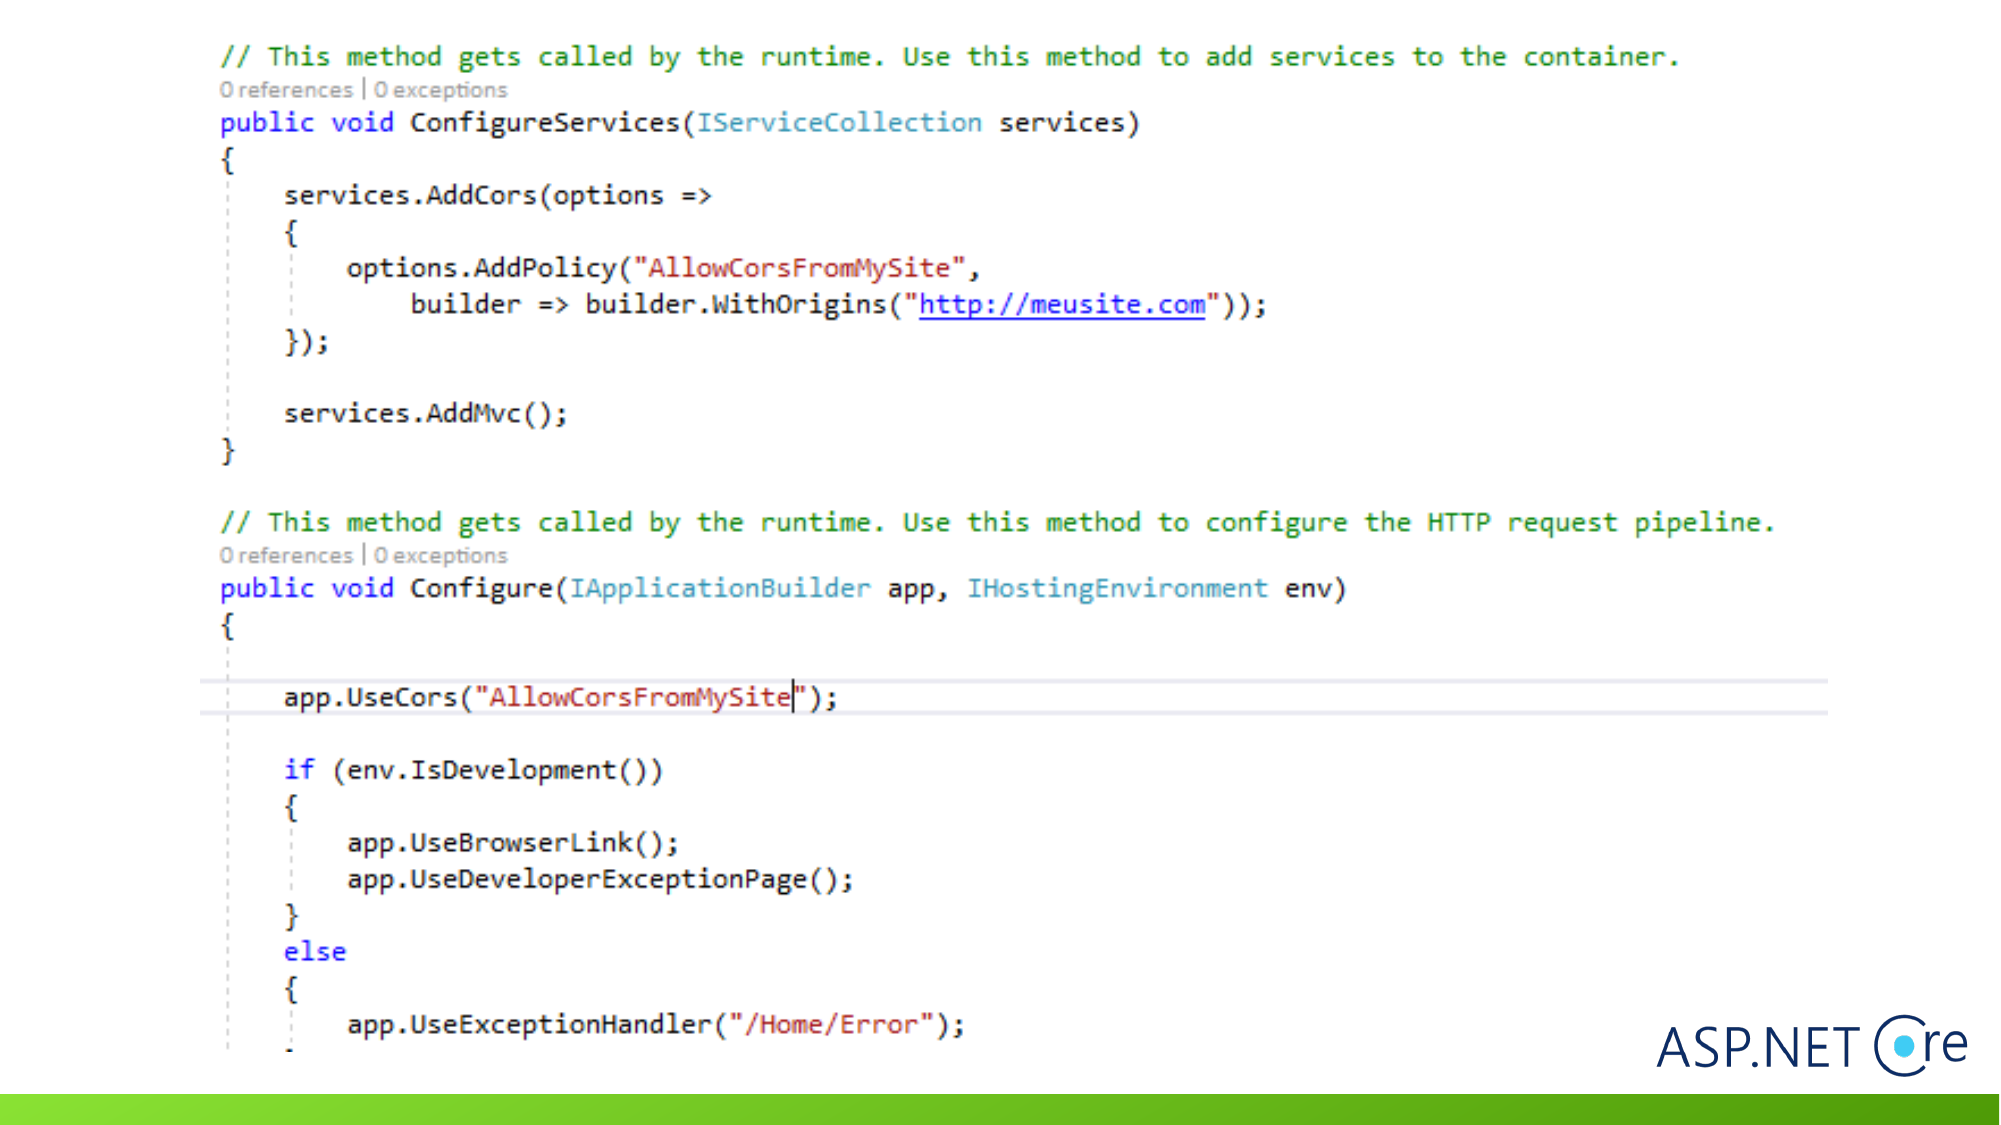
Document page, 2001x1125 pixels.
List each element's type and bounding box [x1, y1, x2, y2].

picture [200, 23, 1985, 1091]
text_box [0, 1094, 2000, 1125]
